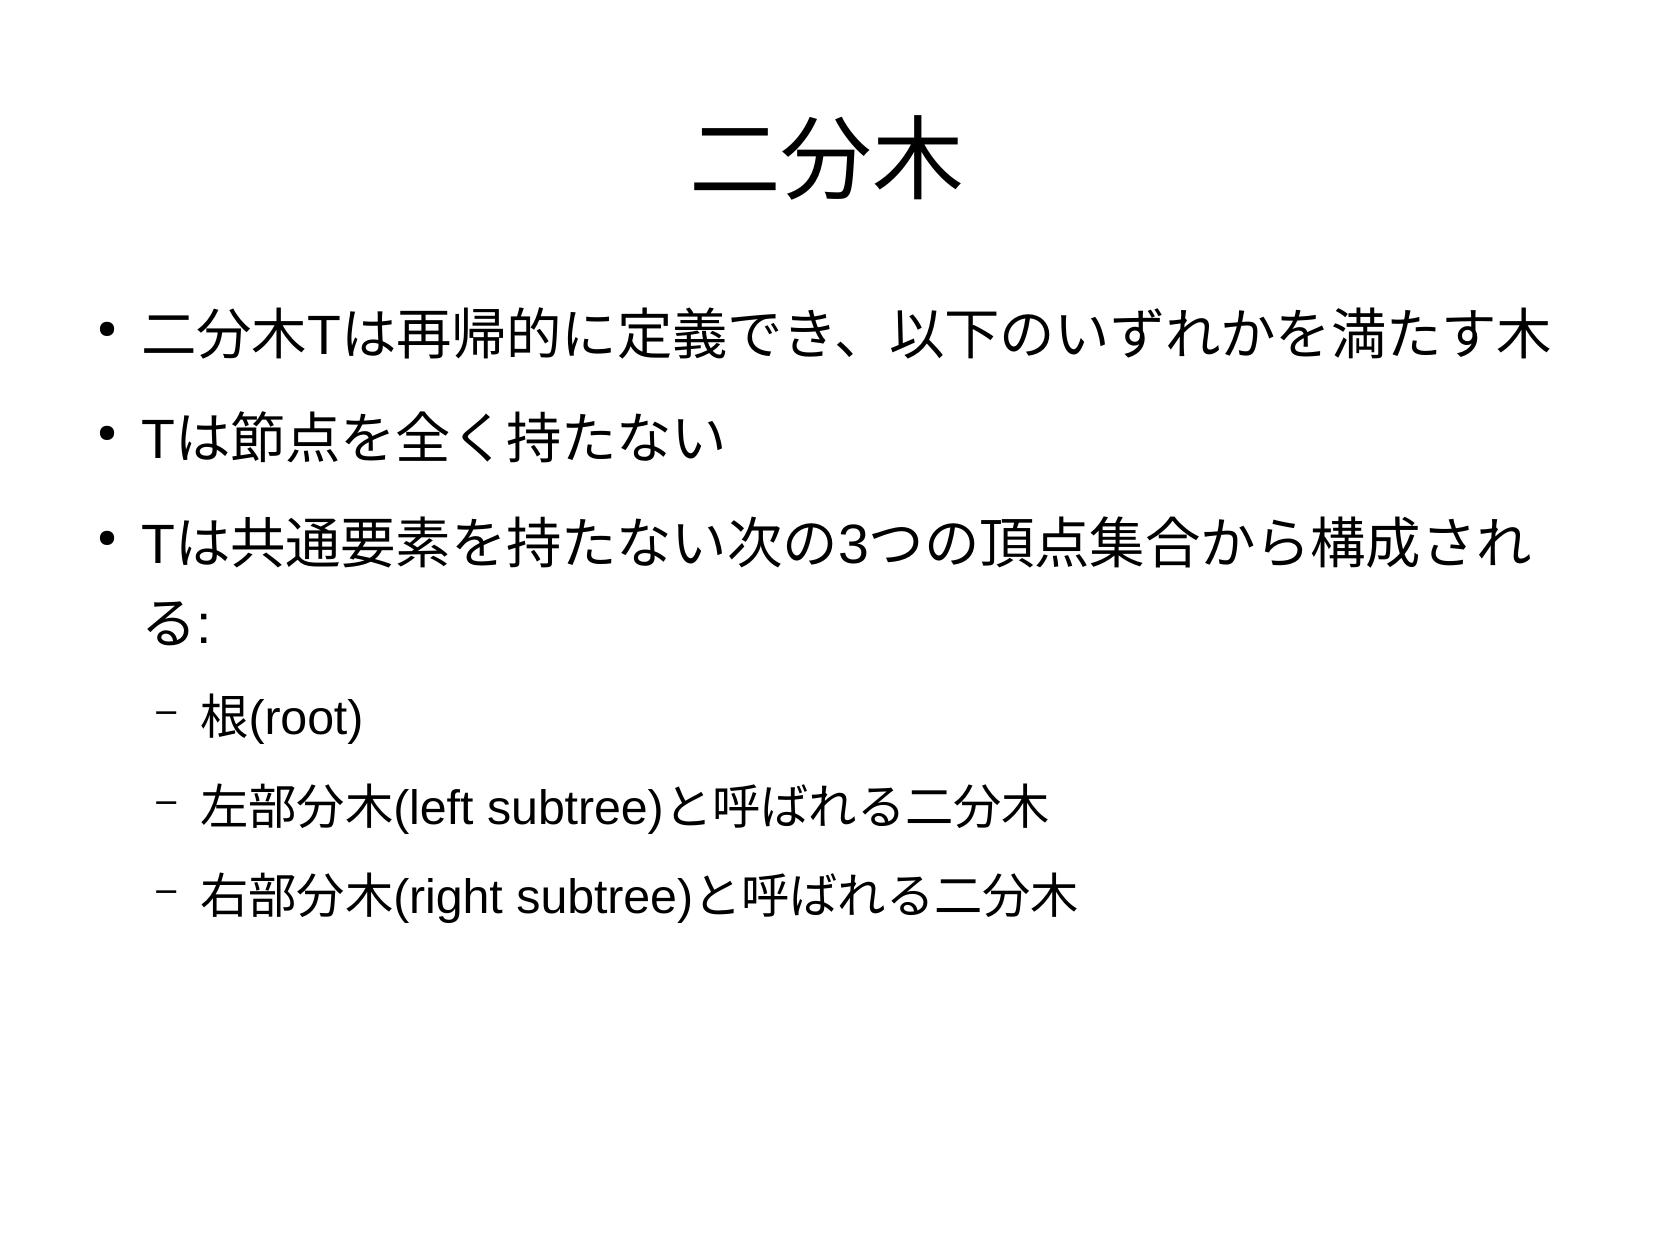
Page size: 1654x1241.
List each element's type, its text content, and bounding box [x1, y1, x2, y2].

title 二分木 [82, 49, 1571, 257]
list 二分木Tは再帰的に定義でき、以下のいずれかを満たす木 Tは節点を全く持たない Tは共通要素を持たない次の3つの頂点集合から構成される: 根(root) 左部分木(left subtree)と呼ばれる二分木 右部分木(right subtree)と呼ばれる二分木 [82, 290, 1571, 1010]
